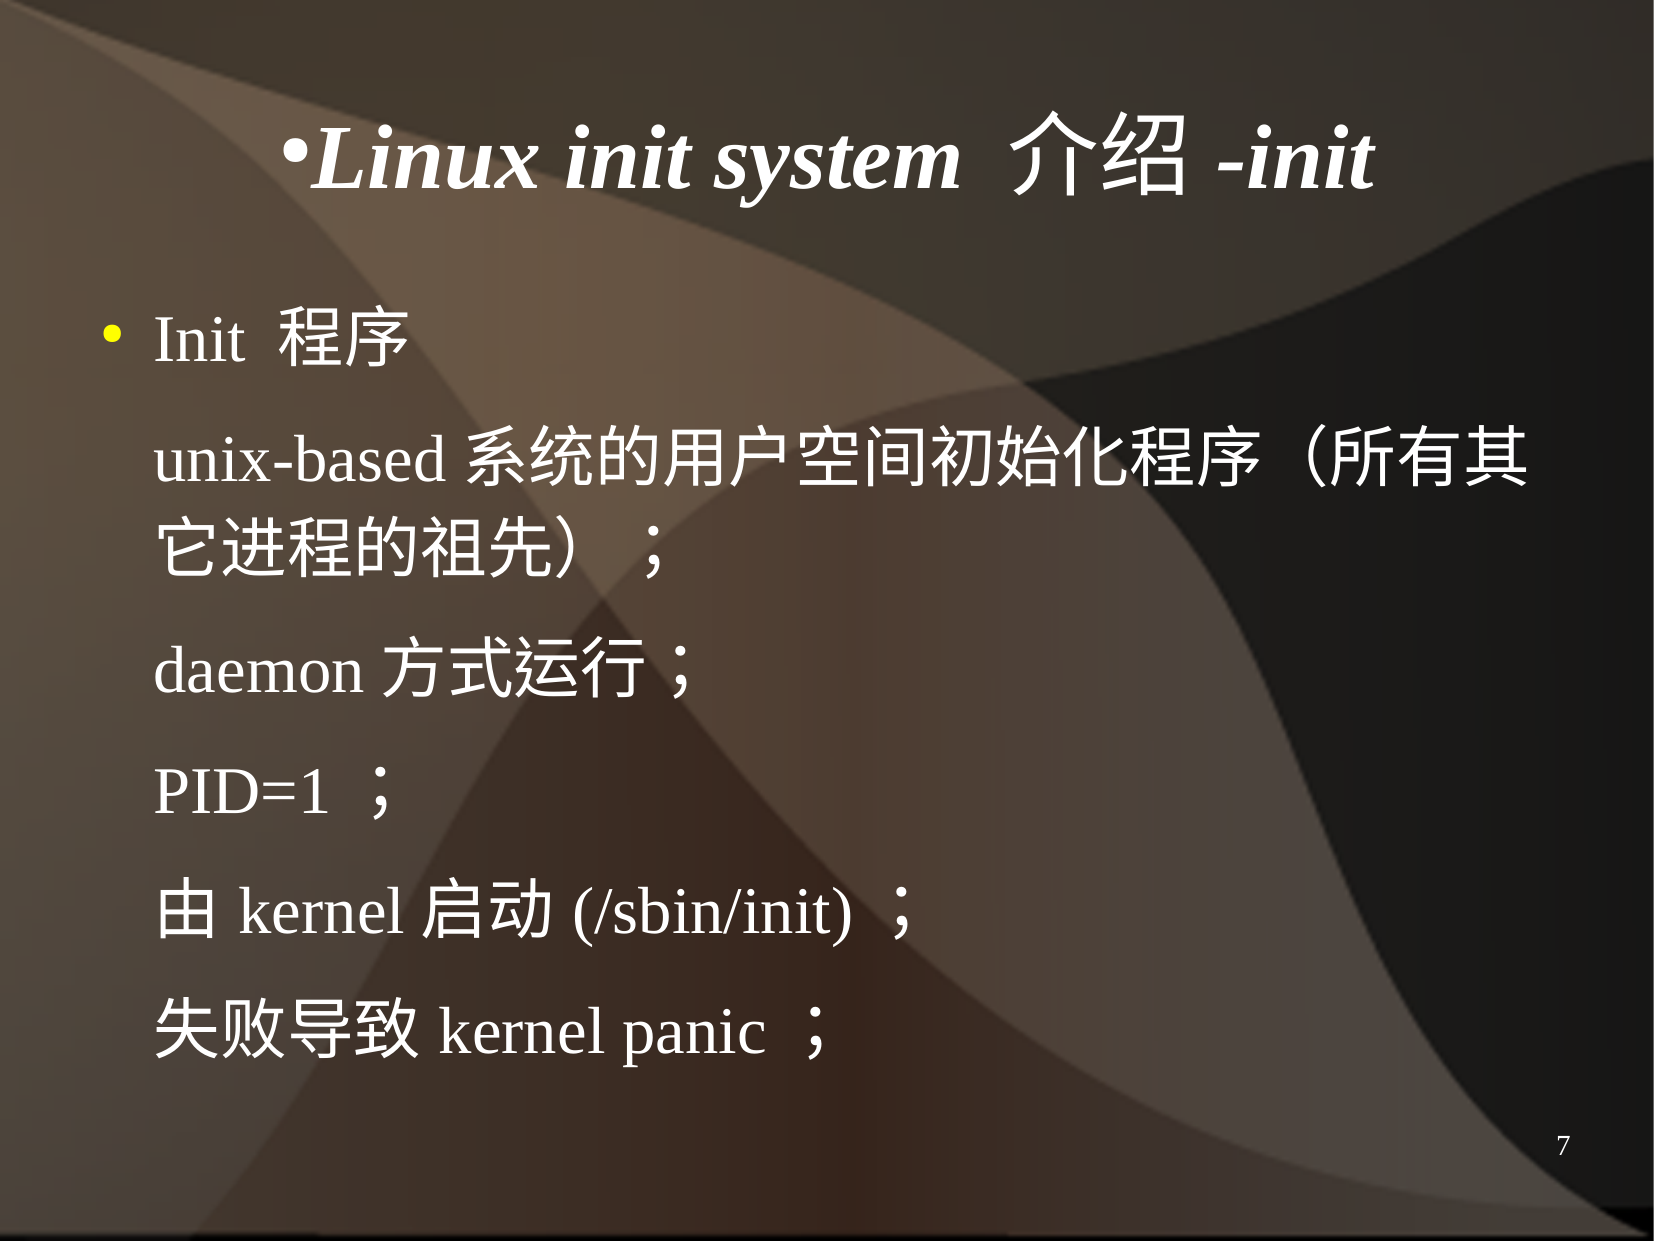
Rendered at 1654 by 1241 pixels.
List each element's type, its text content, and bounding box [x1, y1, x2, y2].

picture [0, 0, 1654, 1241]
list Init 程序 unix-based系统的用户空间初始化程序（所有其它进程的祖先）； daemon方式运行； PID=1； 由kernel启动(/sbin/init)； 失败导致kernel panic； [82, 290, 1571, 1241]
title Linux init system 介绍-init [82, 49, 1571, 257]
